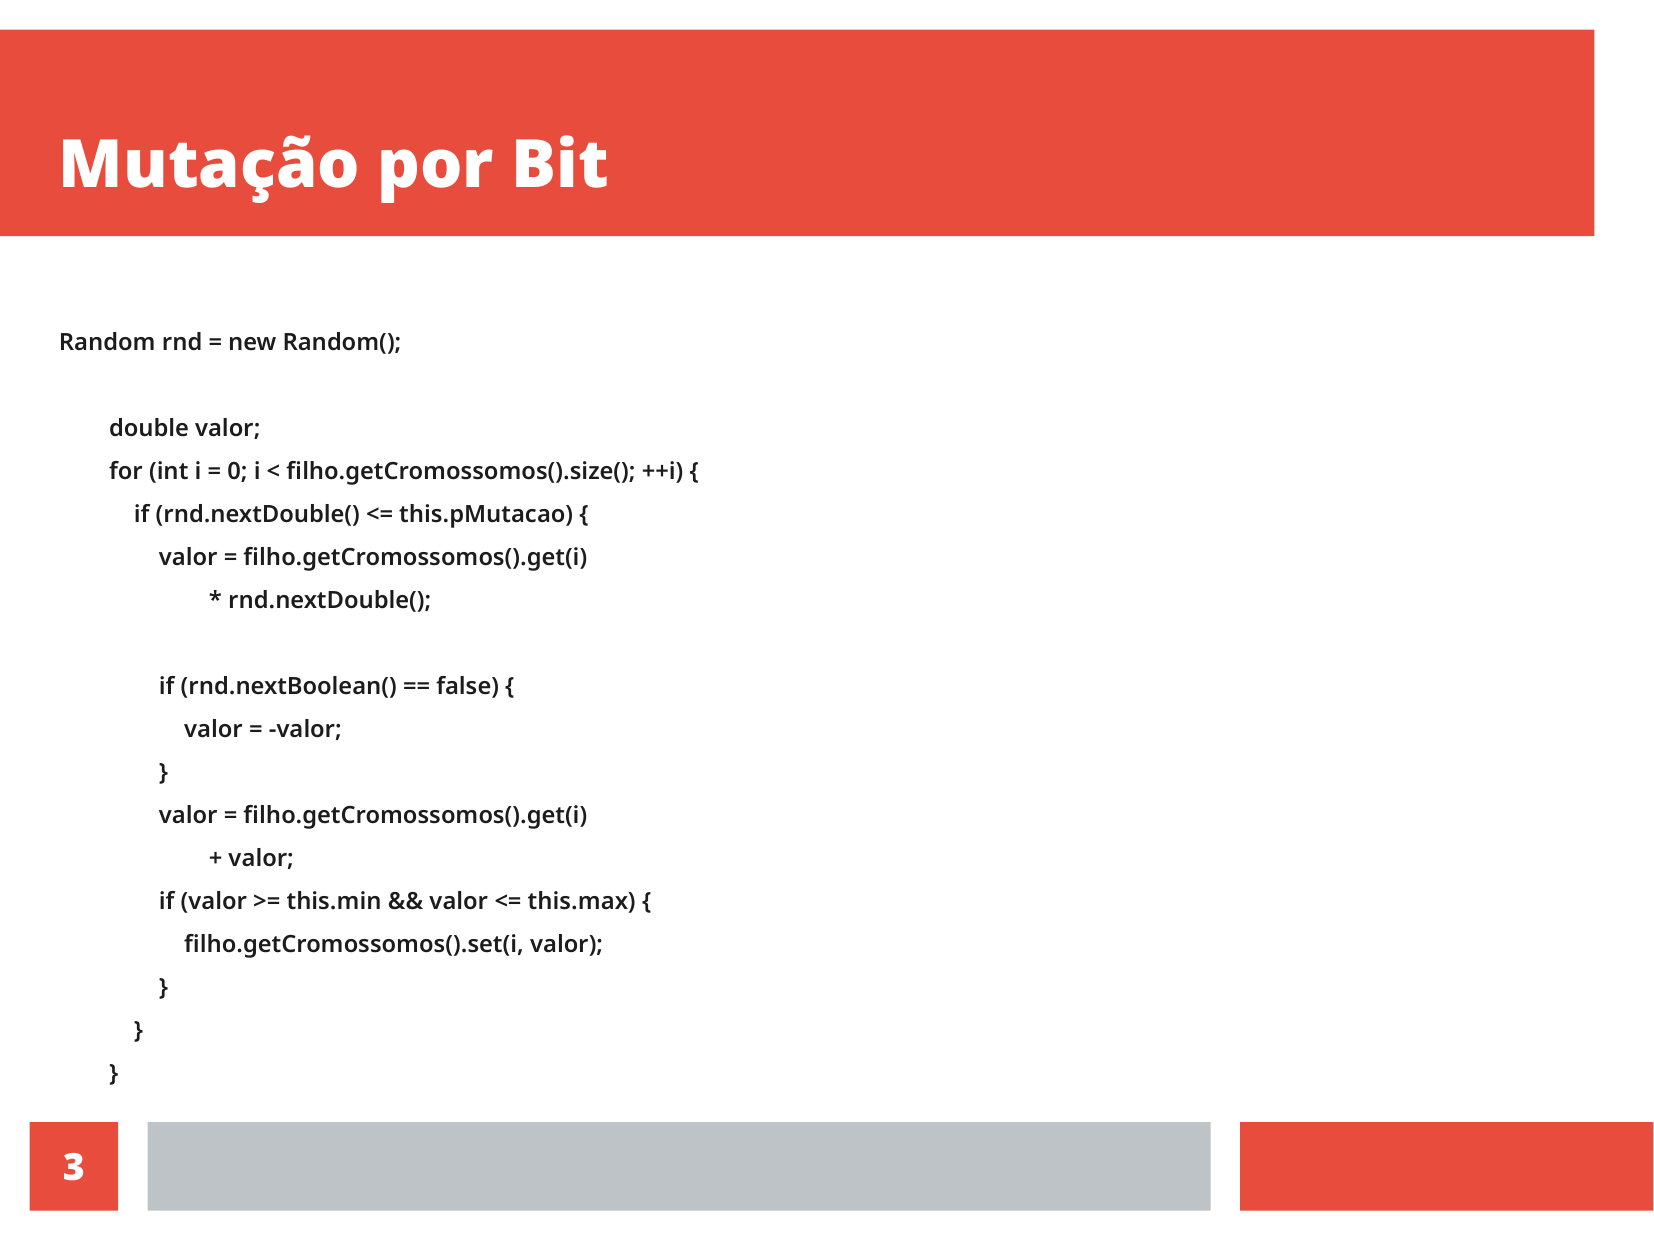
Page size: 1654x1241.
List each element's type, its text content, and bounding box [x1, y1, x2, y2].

list Random rnd = new Random(); double valor; for (int i = 0; i < filho.getCromossomos().size(); ++i) { if (rnd.nextDouble() <= this.pMutacao) { valor = filho.getCromossomos().get(i) * rnd.nextDouble(); if (rnd.nextBoolean() == false) { valor = -valor; } valor = filho.getCromossomos().get(i) + valor; if (valor >= this.min && valor <= this.max) { filho.getCromossomos().set(i, valor); } } } [59, 324, 1565, 1093]
title Mutação por Bit [59, 59, 1595, 207]
